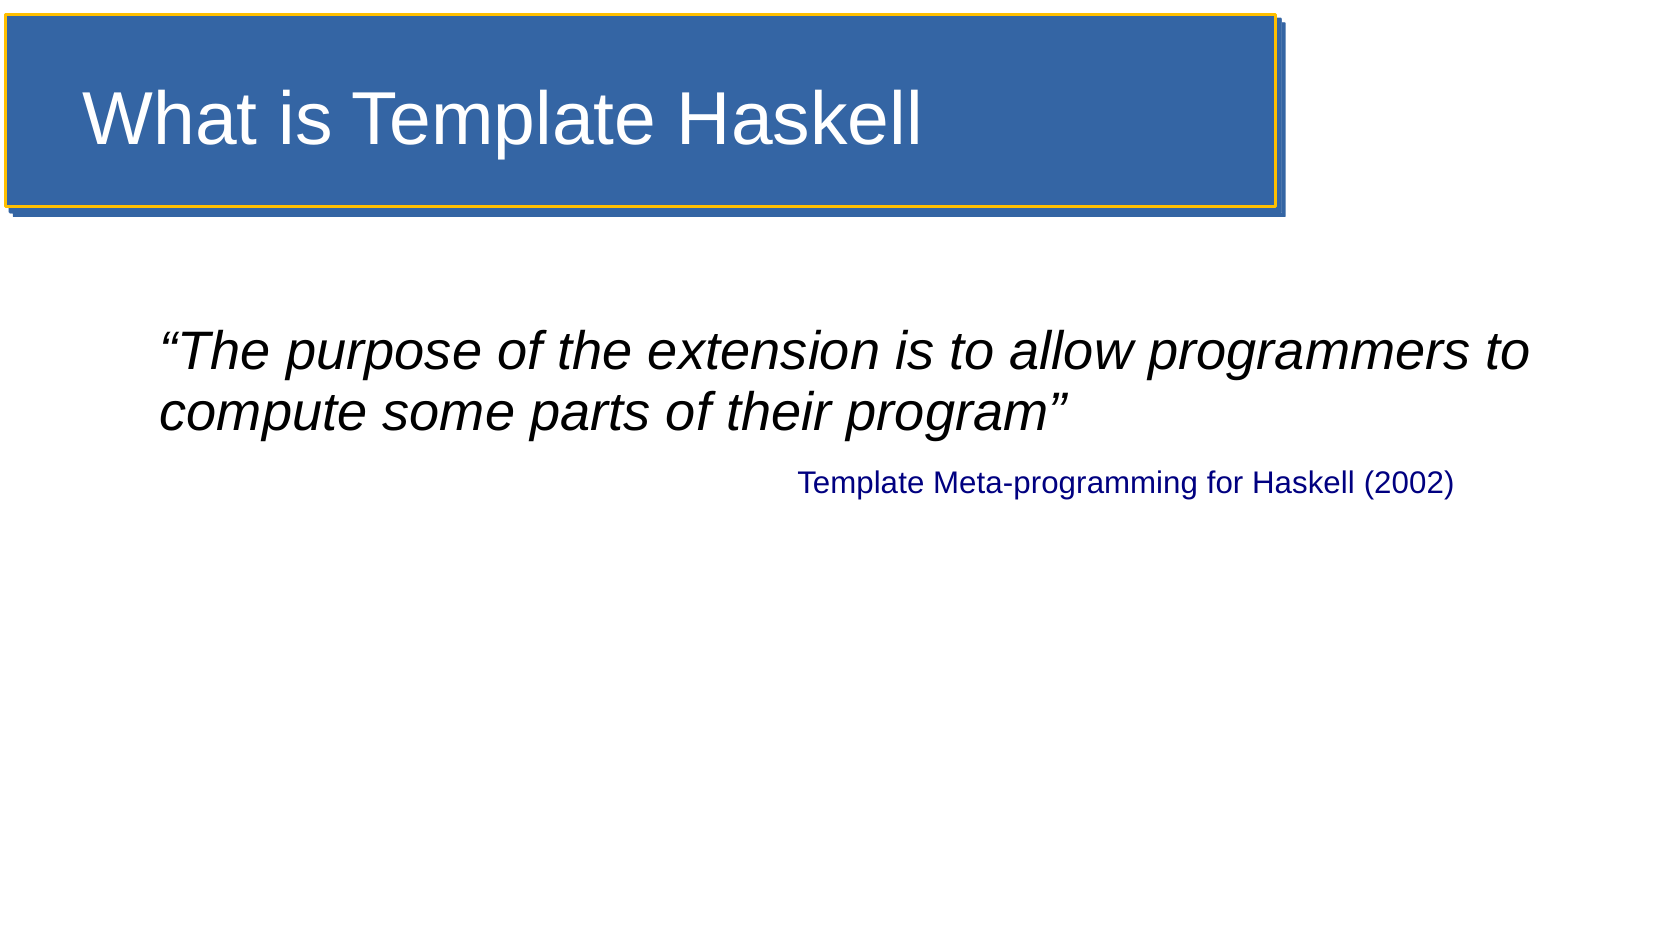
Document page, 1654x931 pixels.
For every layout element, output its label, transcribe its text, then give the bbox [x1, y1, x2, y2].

title What is Template Haskell [82, 44, 1235, 192]
list “The purpose of the extension is to allow programmers to compute some parts of their program” Template Meta-programming for Haskell (2002) [88, 236, 1565, 798]
